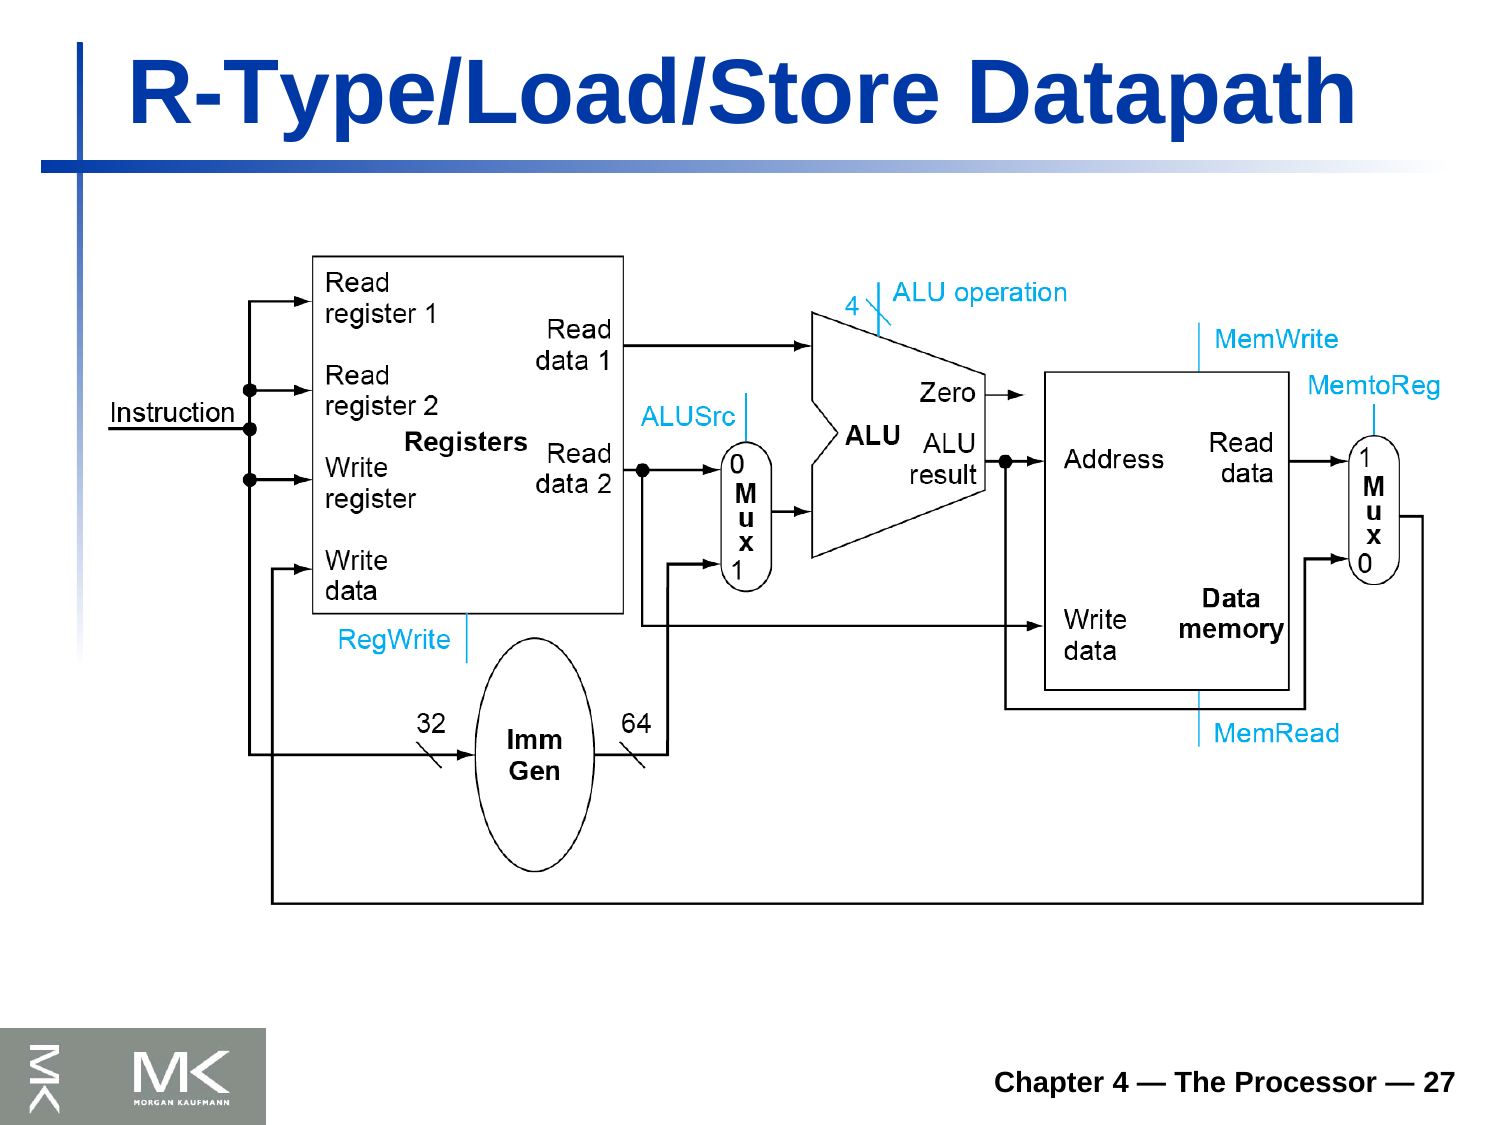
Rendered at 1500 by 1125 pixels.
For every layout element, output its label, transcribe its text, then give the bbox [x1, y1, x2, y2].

picture [0, 1028, 266, 1125]
title R-Type/Load/Store Datapath [112, 23, 1468, 149]
picture [108, 255, 1441, 905]
text_box Chapter 4 — The Processor — <number> [277, 1046, 1471, 1106]
